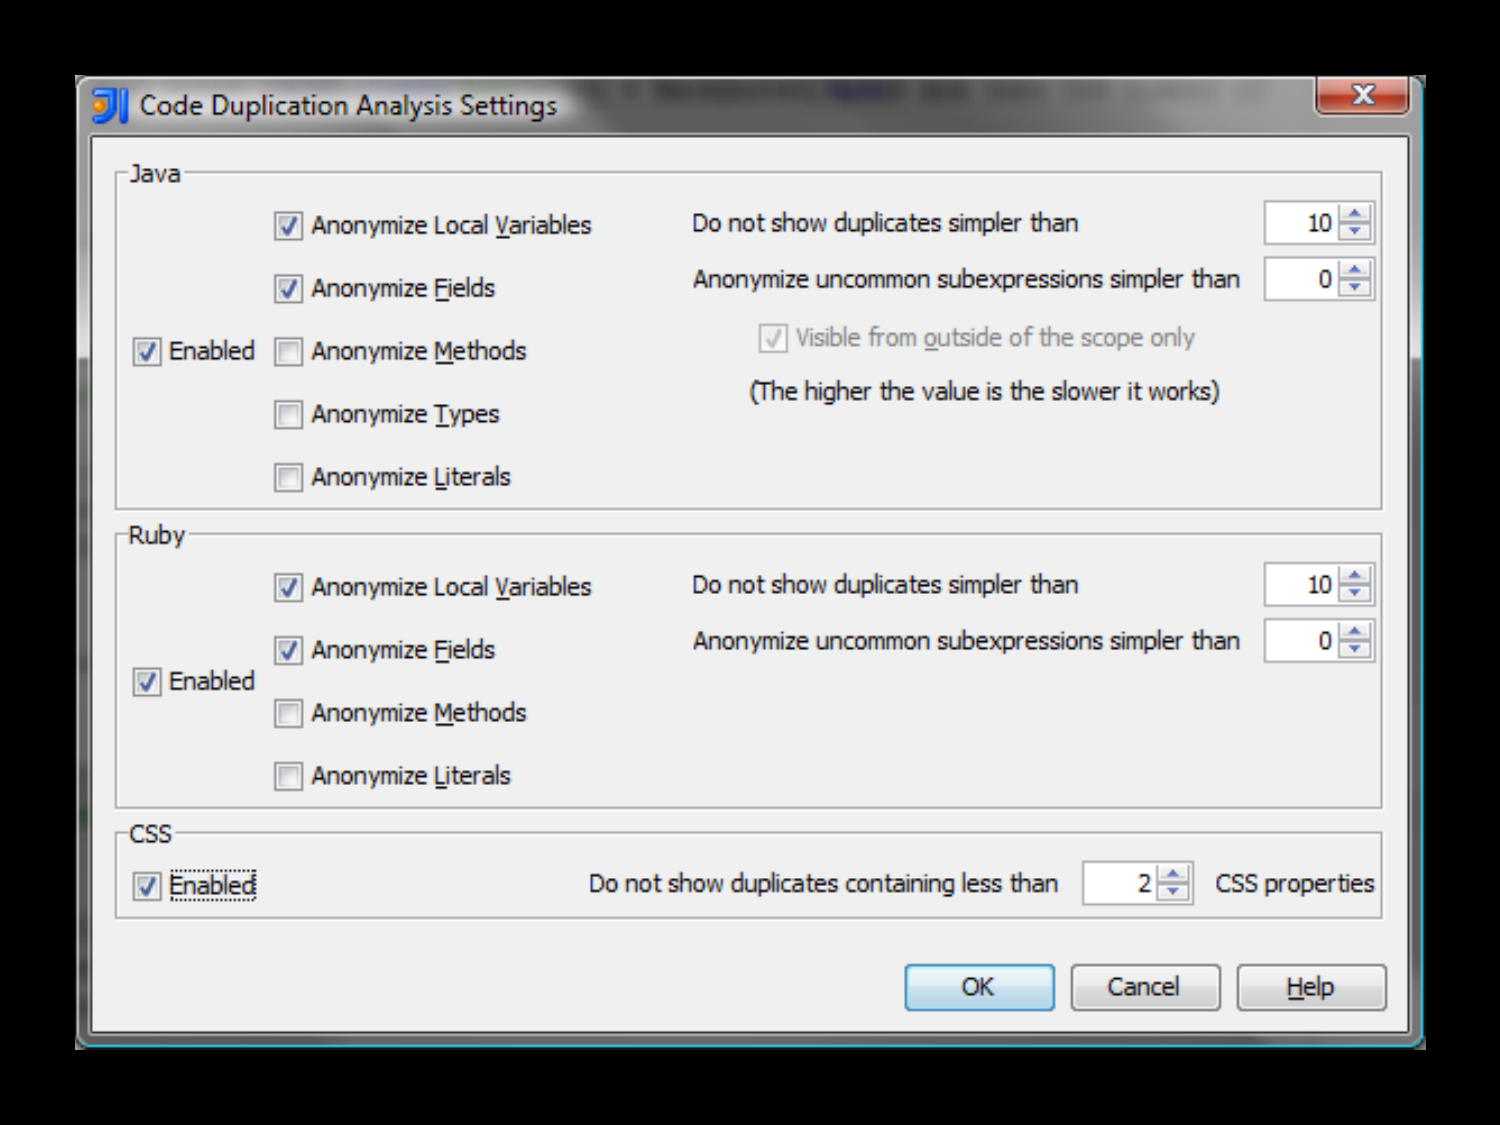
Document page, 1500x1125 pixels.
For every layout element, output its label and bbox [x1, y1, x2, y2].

picture [75, 75, 1426, 1050]
